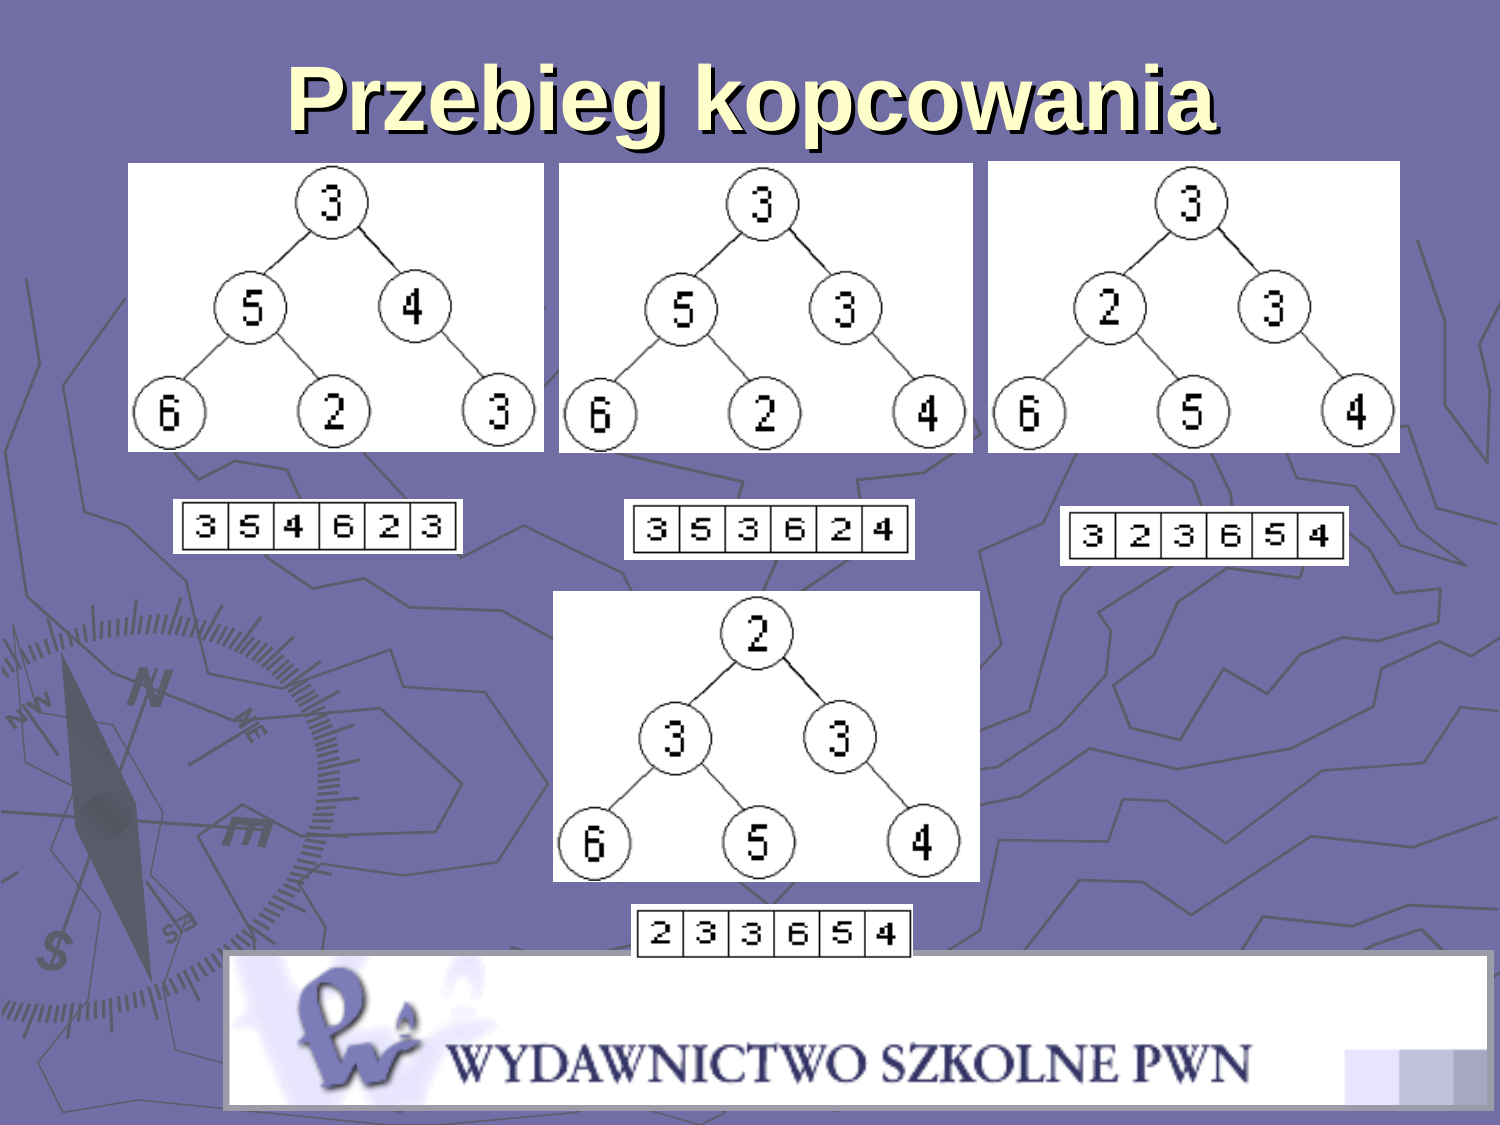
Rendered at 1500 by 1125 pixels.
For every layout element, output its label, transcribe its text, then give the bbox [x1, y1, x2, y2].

picture [229, 956, 1487, 1105]
chart [631, 904, 913, 966]
chart [1060, 506, 1349, 566]
chart [560, 164, 972, 452]
chart [173, 500, 463, 554]
title Przebieg kopcowania [53, 0, 1450, 188]
chart [554, 592, 979, 881]
chart [624, 500, 915, 560]
chart [989, 162, 1399, 452]
chart [129, 164, 543, 451]
